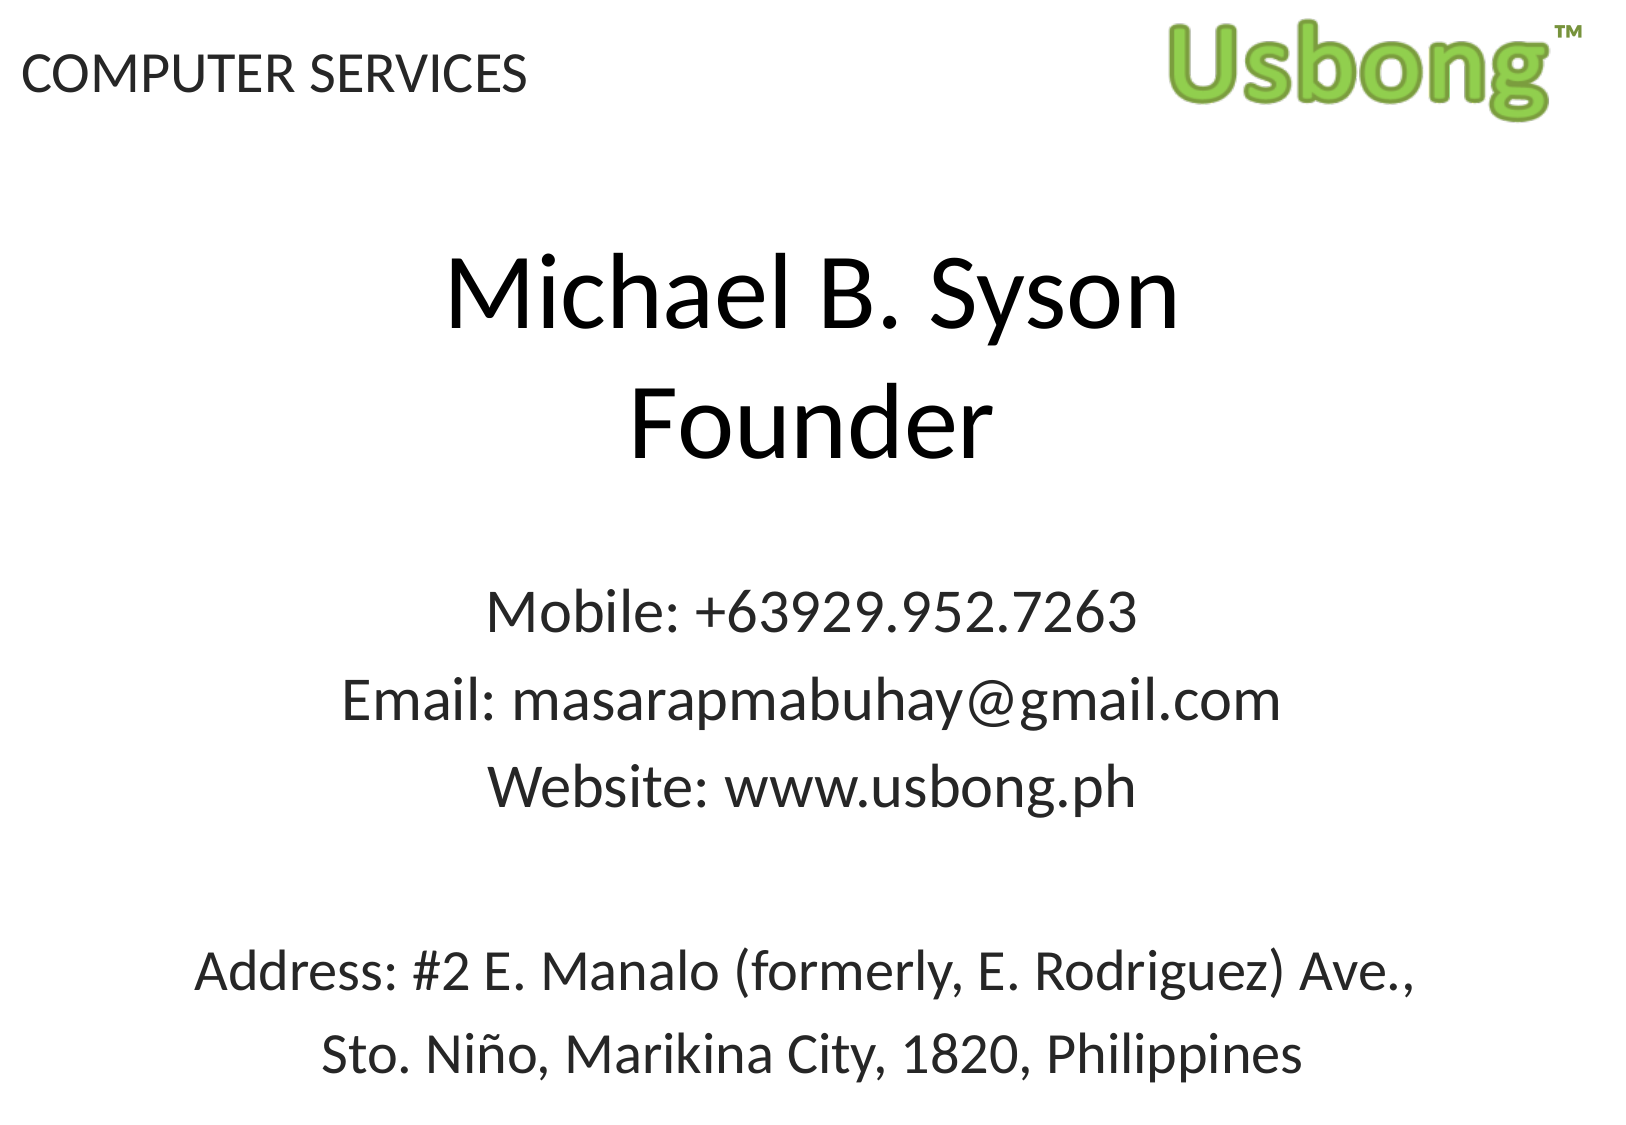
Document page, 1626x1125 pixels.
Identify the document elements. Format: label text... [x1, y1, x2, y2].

text_box Mobile: +63929.952.7263 Email: masarapmabuhay@gmail.com Website: www.usbong.ph [0, 562, 1625, 638]
text_box ™ [1538, 4, 1606, 72]
text_box Address: #2 E. Manalo (formerly, E. Rodriguez) Ave., Sto. Niño, Marikina City, 1820, Philippines [0, 924, 1625, 1008]
picture [1164, 17, 1552, 125]
text_box Michael B. Syson Founder [0, 324, 1625, 375]
text_box COMPUTER SERVICES [16, 32, 674, 73]
